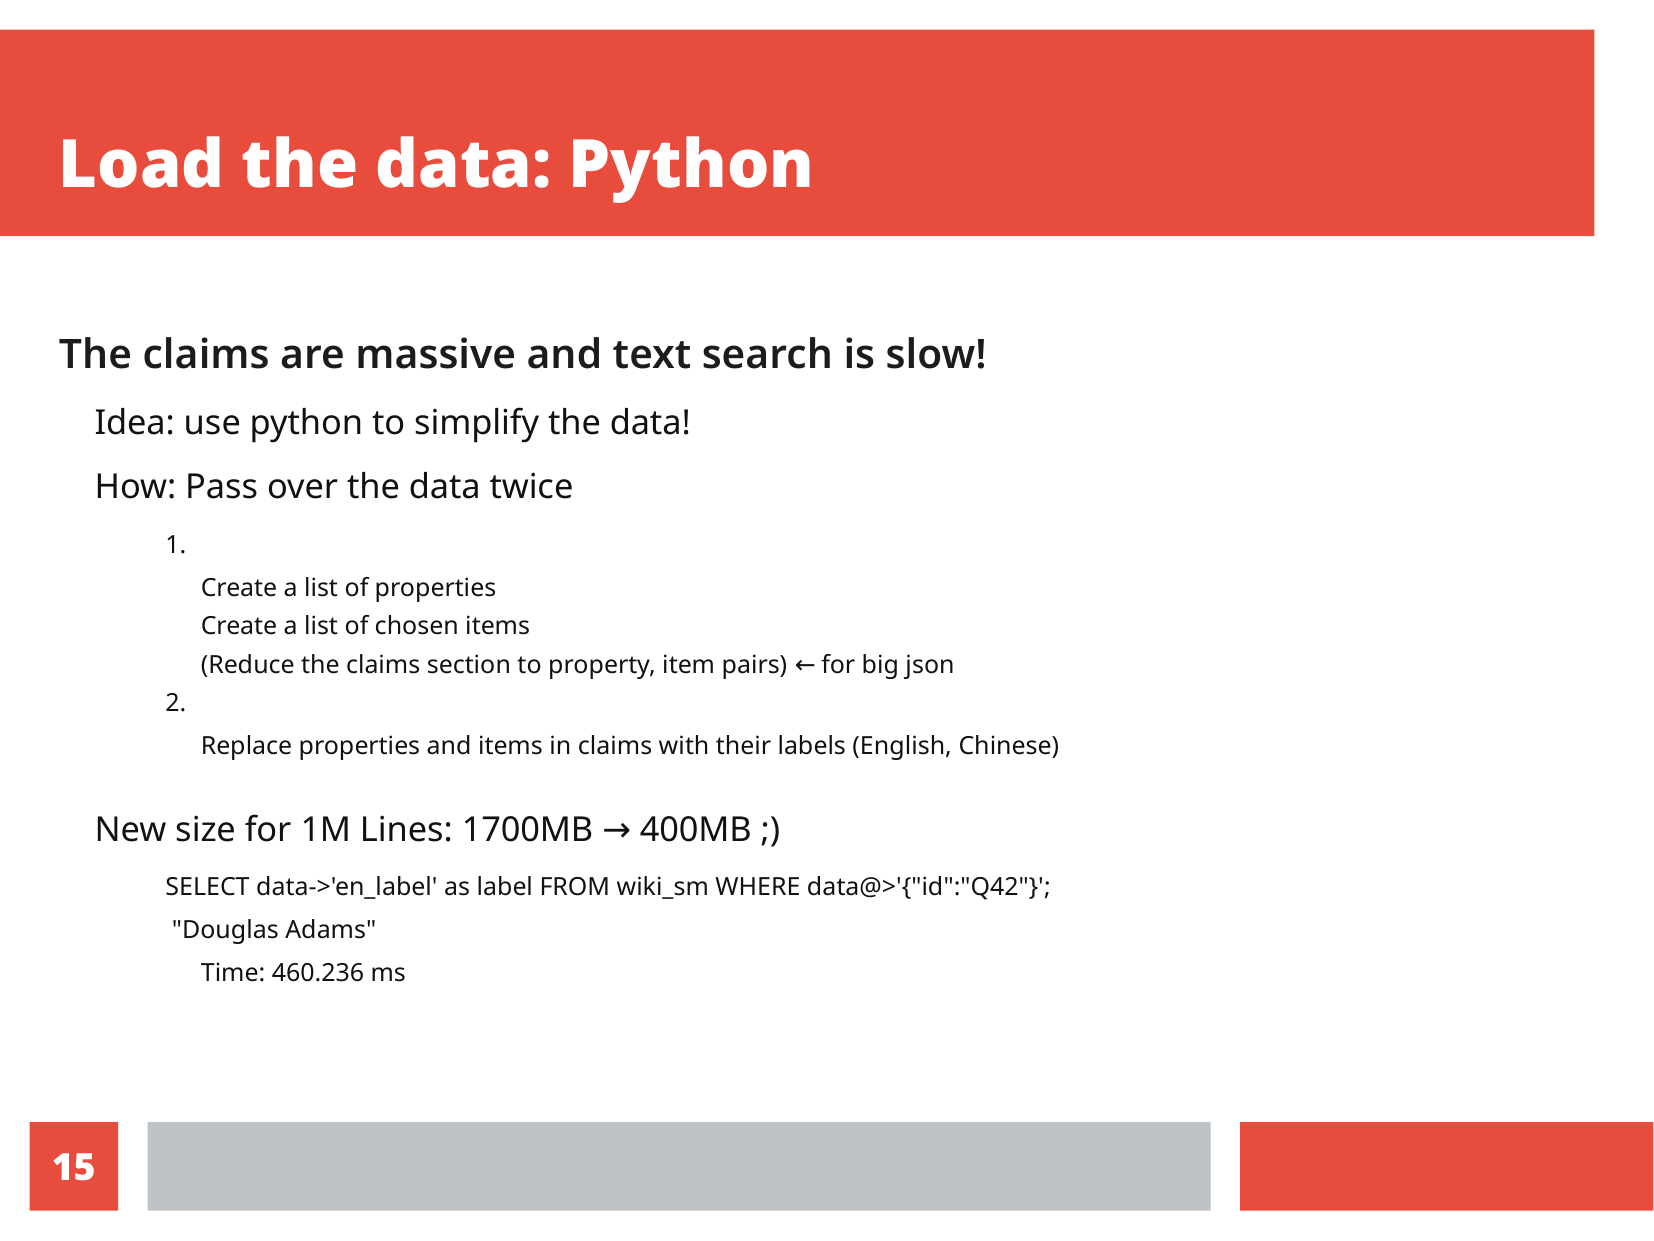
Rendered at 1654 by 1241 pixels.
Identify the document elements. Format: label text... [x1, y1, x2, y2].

title Load the data: Python [59, 59, 1595, 207]
list The claims are massive and text search is slow! Idea: use python to simplify the data! How: Pass over the data twice 1. Create a list of properties Create a list of chosen items (Reduce the claims section to property, item pairs) ← for big json 2. Replace properties and items in claims with their labels (English, Chinese) New size for 1M Lines: 1700MB → 400MB ;) SELECT data->'en_label' as label FROM wiki_sm WHERE data@>'{"id":"Q42"}'; "Douglas Adams" Time: 460.236 ms [59, 324, 1565, 1093]
